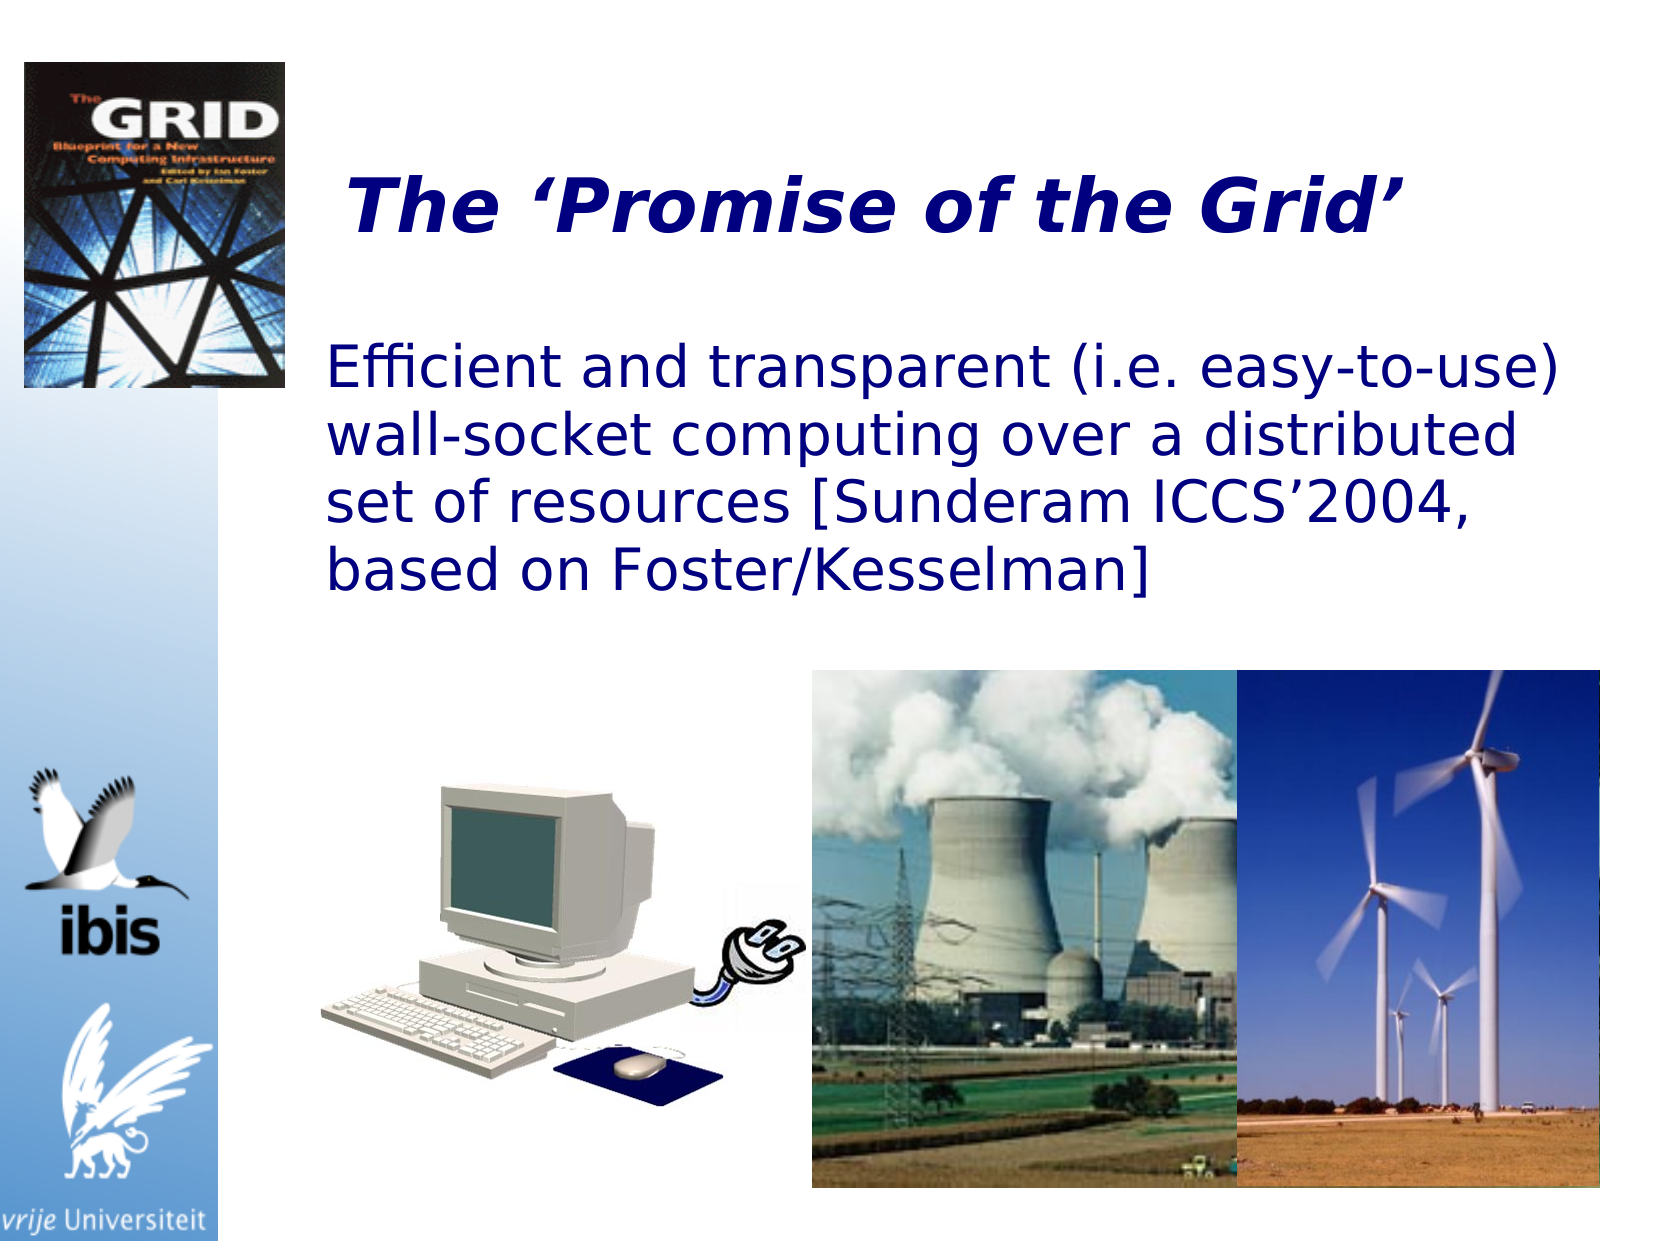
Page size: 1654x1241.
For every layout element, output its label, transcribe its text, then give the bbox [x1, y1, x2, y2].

picture [0, 0, 285, 1241]
title The ‘Promise of the Grid’ [285, 102, 1534, 311]
list Efficient and transparent (i.e. easy-to-use) wall-socket computing over a distributed set of resources [Sunderam ICCS’2004, based on Foster/Kesselman] [269, 333, 1567, 1184]
picture [312, 670, 1600, 1188]
